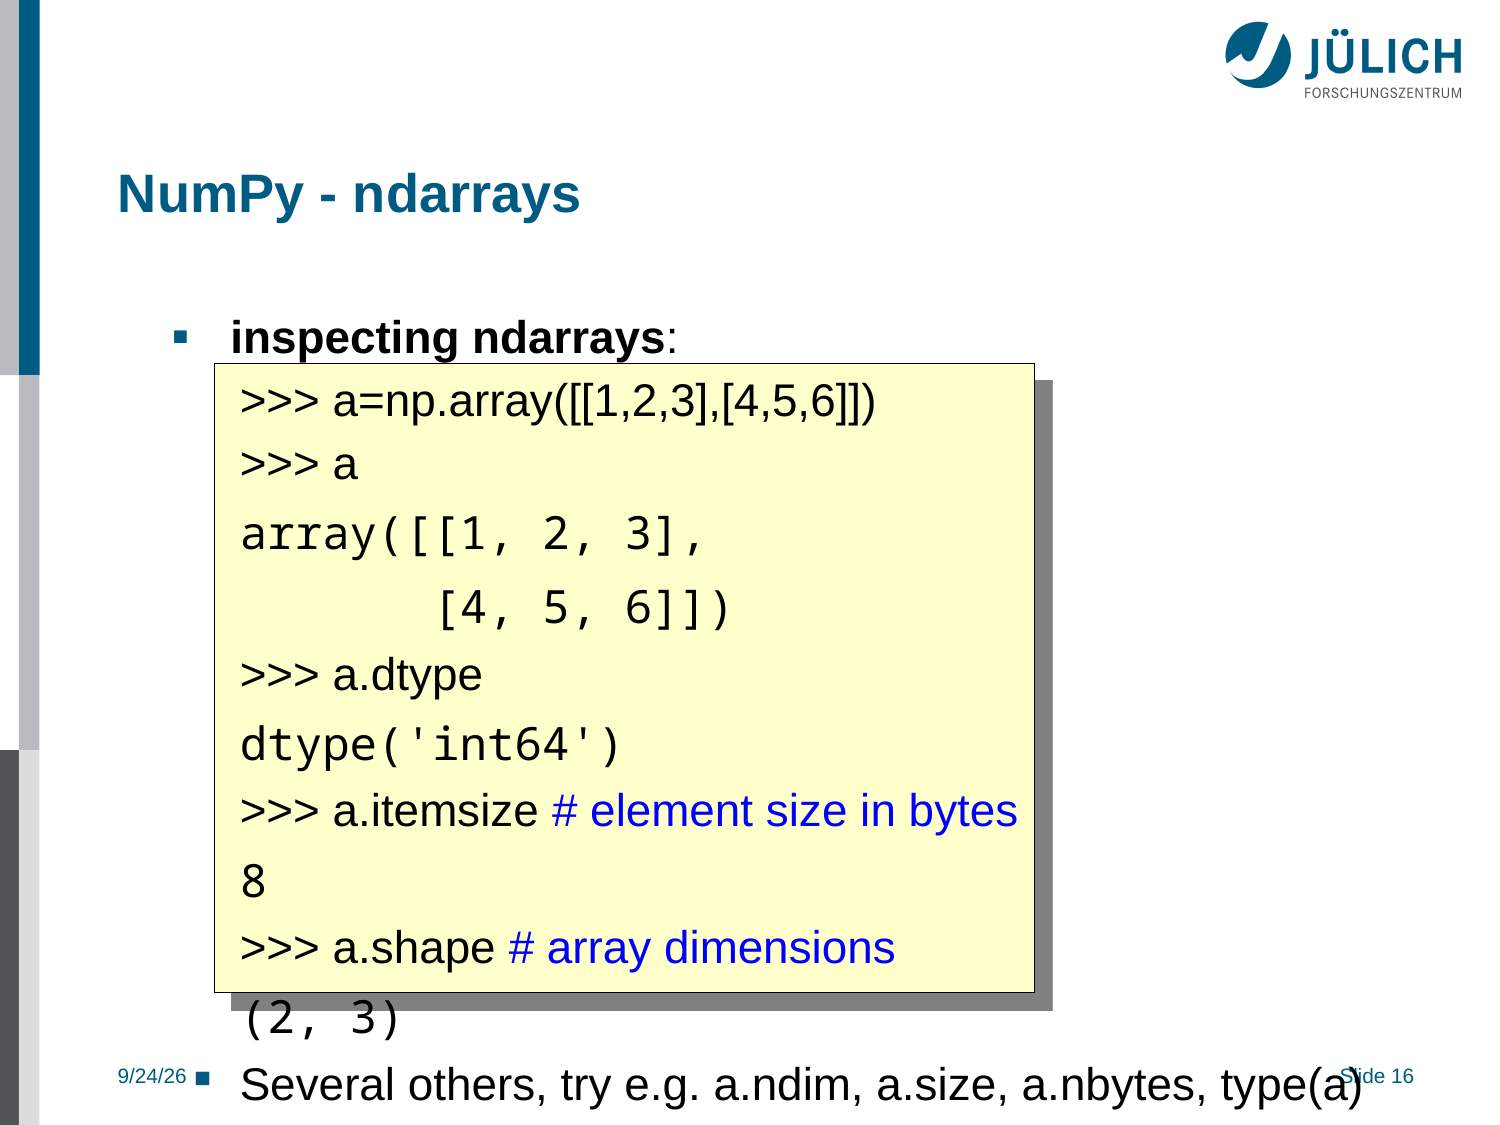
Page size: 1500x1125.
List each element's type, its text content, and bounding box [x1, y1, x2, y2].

picture [1224, 20, 1461, 98]
title NumPy - ndarrays [117, 99, 1393, 288]
list inspecting ndarrays: >>> a=np.array([[1,2,3],[4,5,6]]) >>> a array([[1, 2, 3], [4, 5, 6]]) >>> a.dtype dtype('int64') >>> a.itemsize # element size in bytes 8 >>> a.shape # array dimensions (2, 3) Several others, try e.g. a.ndim, a.size, a.nbytes, type(a) [117, 312, 1393, 1125]
